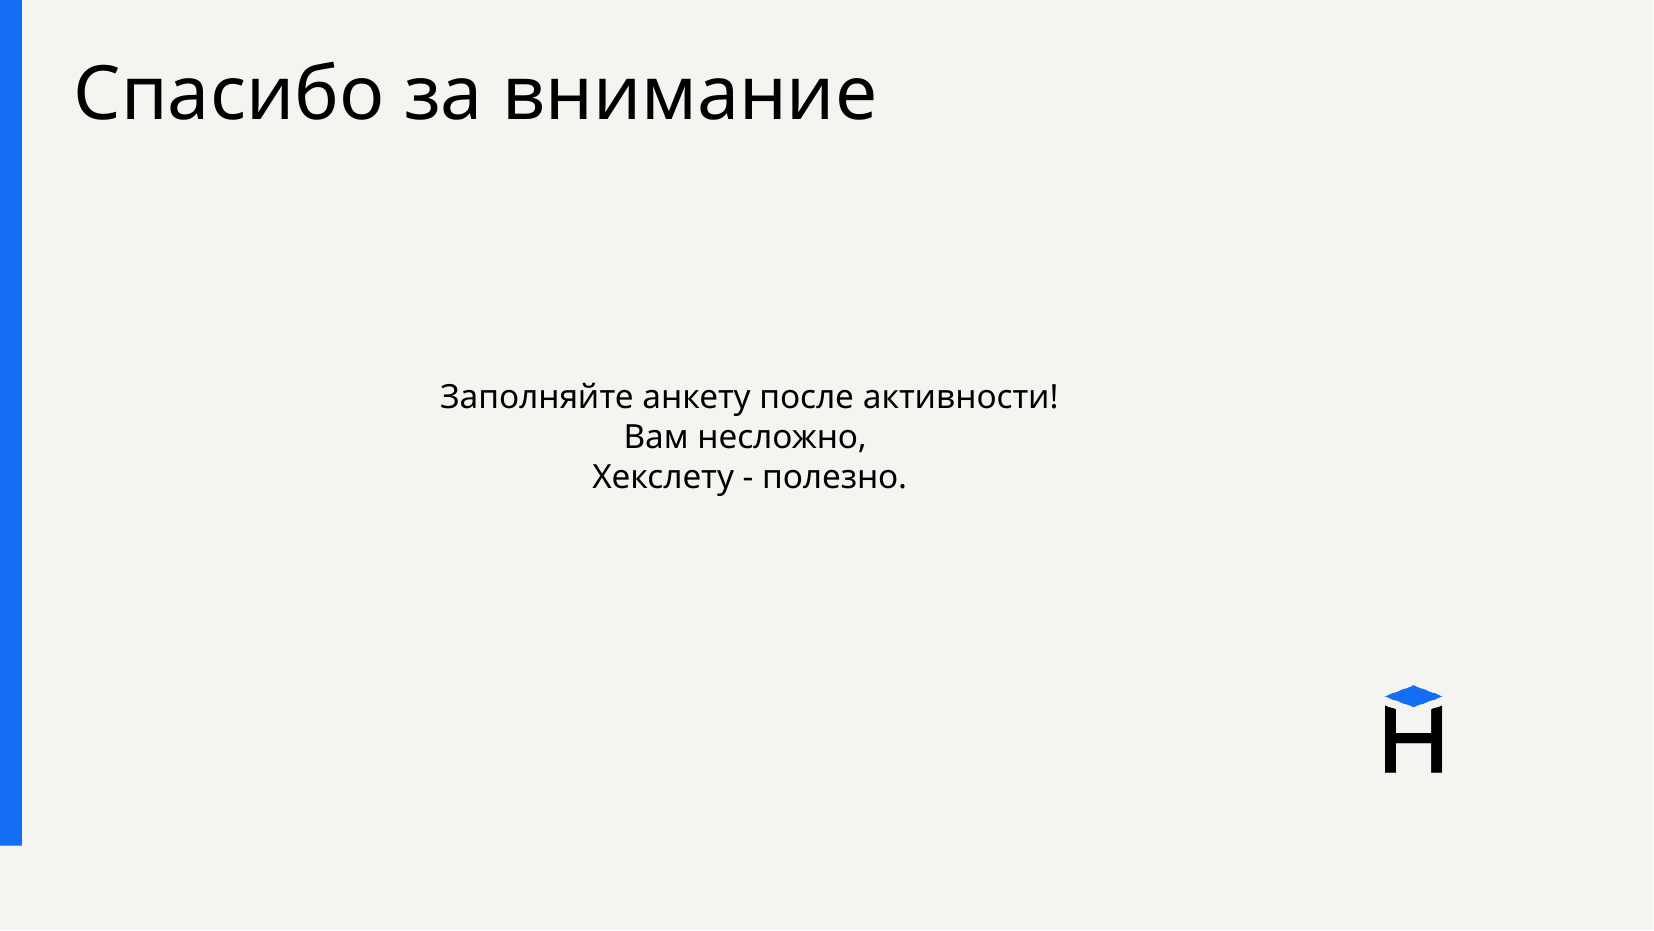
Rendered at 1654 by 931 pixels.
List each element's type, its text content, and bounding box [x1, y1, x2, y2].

text_box [0, 0, 22, 846]
subtitle Заполняйте анкету после активности! Вам несложно, Хекслету - полезно. [59, 197, 1441, 673]
picture [1384, 685, 1443, 773]
title Спасибо за внимание [59, 29, 1053, 183]
